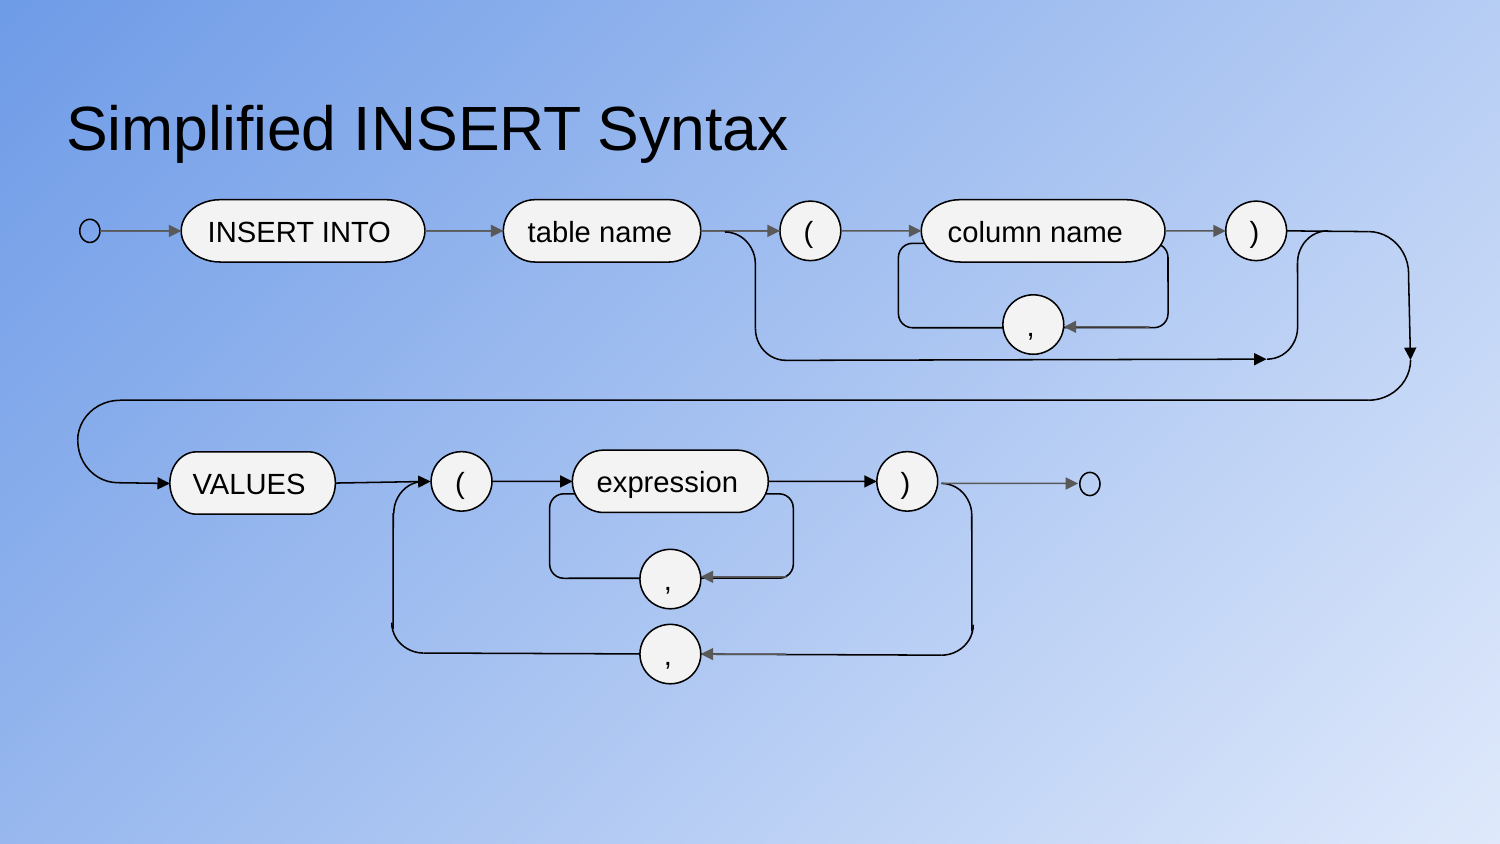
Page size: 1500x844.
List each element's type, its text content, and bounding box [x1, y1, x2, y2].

text_box INSERT INTO [181, 199, 425, 263]
text_box , [1002, 294, 1064, 355]
text_box column name [921, 199, 1165, 263]
text_box table name [503, 199, 701, 263]
text_box ( [779, 201, 841, 261]
text_box expression [572, 450, 769, 513]
text_box , [639, 624, 701, 684]
text_box ) [1225, 201, 1287, 261]
text_box , [639, 549, 701, 609]
text_box ( [431, 451, 492, 512]
title Simplified INSERT Syntax [51, 72, 1449, 167]
text_box VALUES [169, 451, 336, 515]
text_box ) [876, 451, 938, 512]
